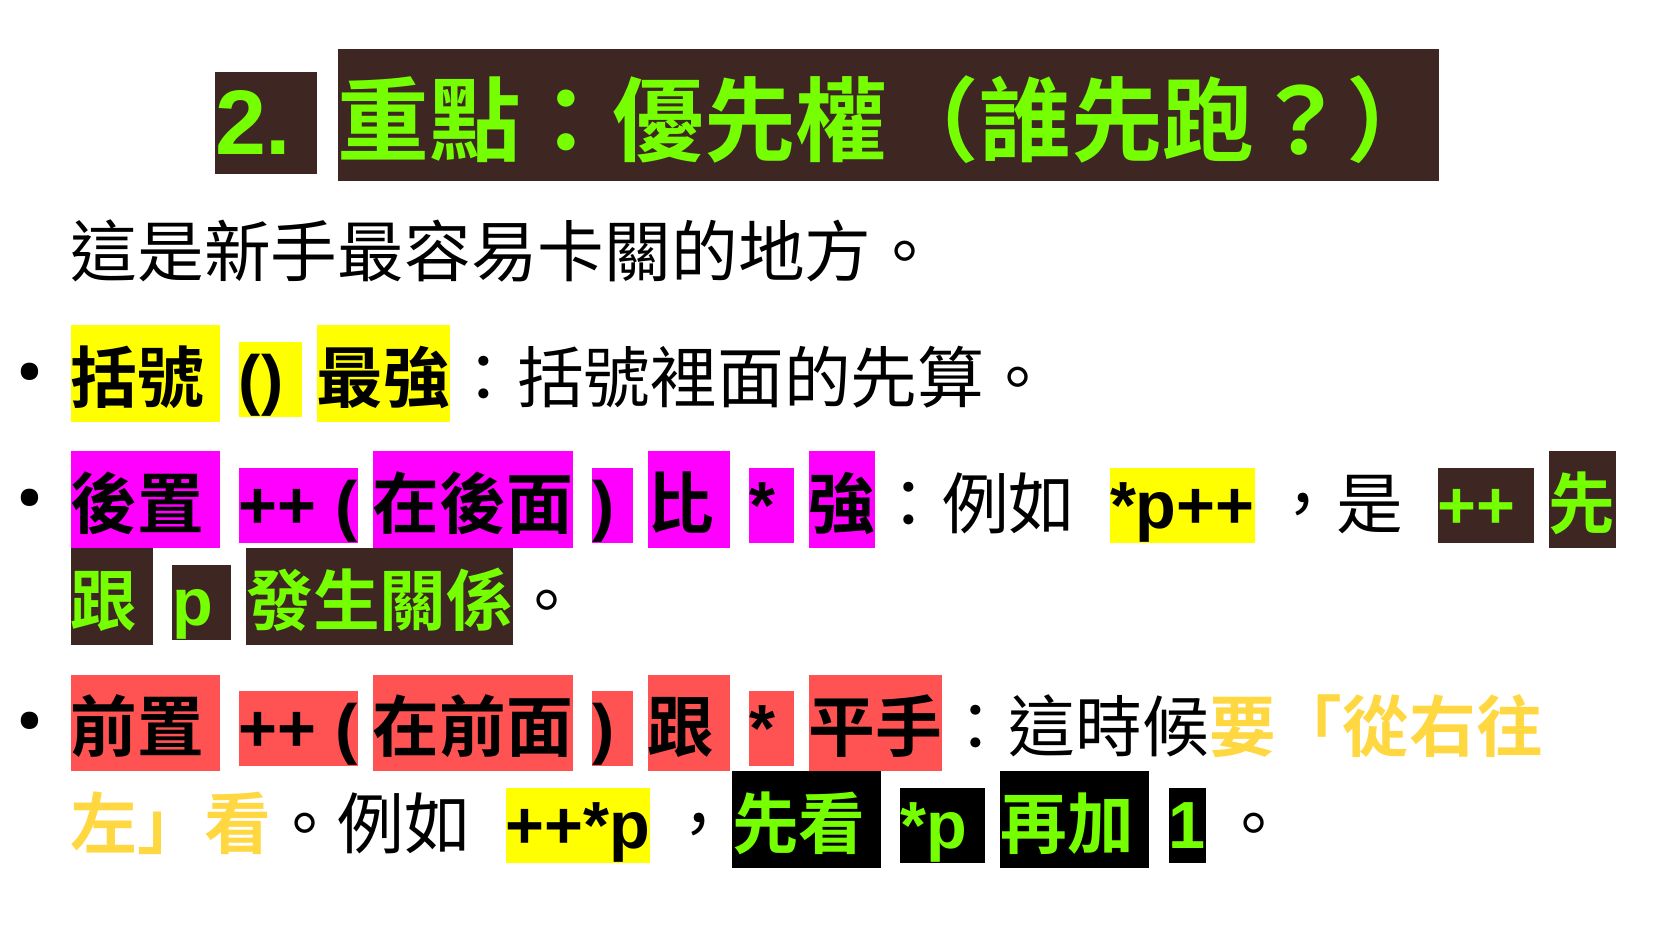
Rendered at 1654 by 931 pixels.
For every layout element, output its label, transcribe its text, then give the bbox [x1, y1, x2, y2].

title 2. 重點：優先權（誰先跑？） [82, 37, 1571, 193]
list 這是新手最容易卡關的地方。 括號 () 最強：括號裡面的先算。 後置 ++ (在後面) 比 * 強：例如 *p++，是 ++ 先跟 p 發生關係。 前置 ++ (在前面) 跟 * 平手：這時候要「從右往左」看。例如 ++*p，先看 *p 再加 1。 [0, 198, 1654, 916]
